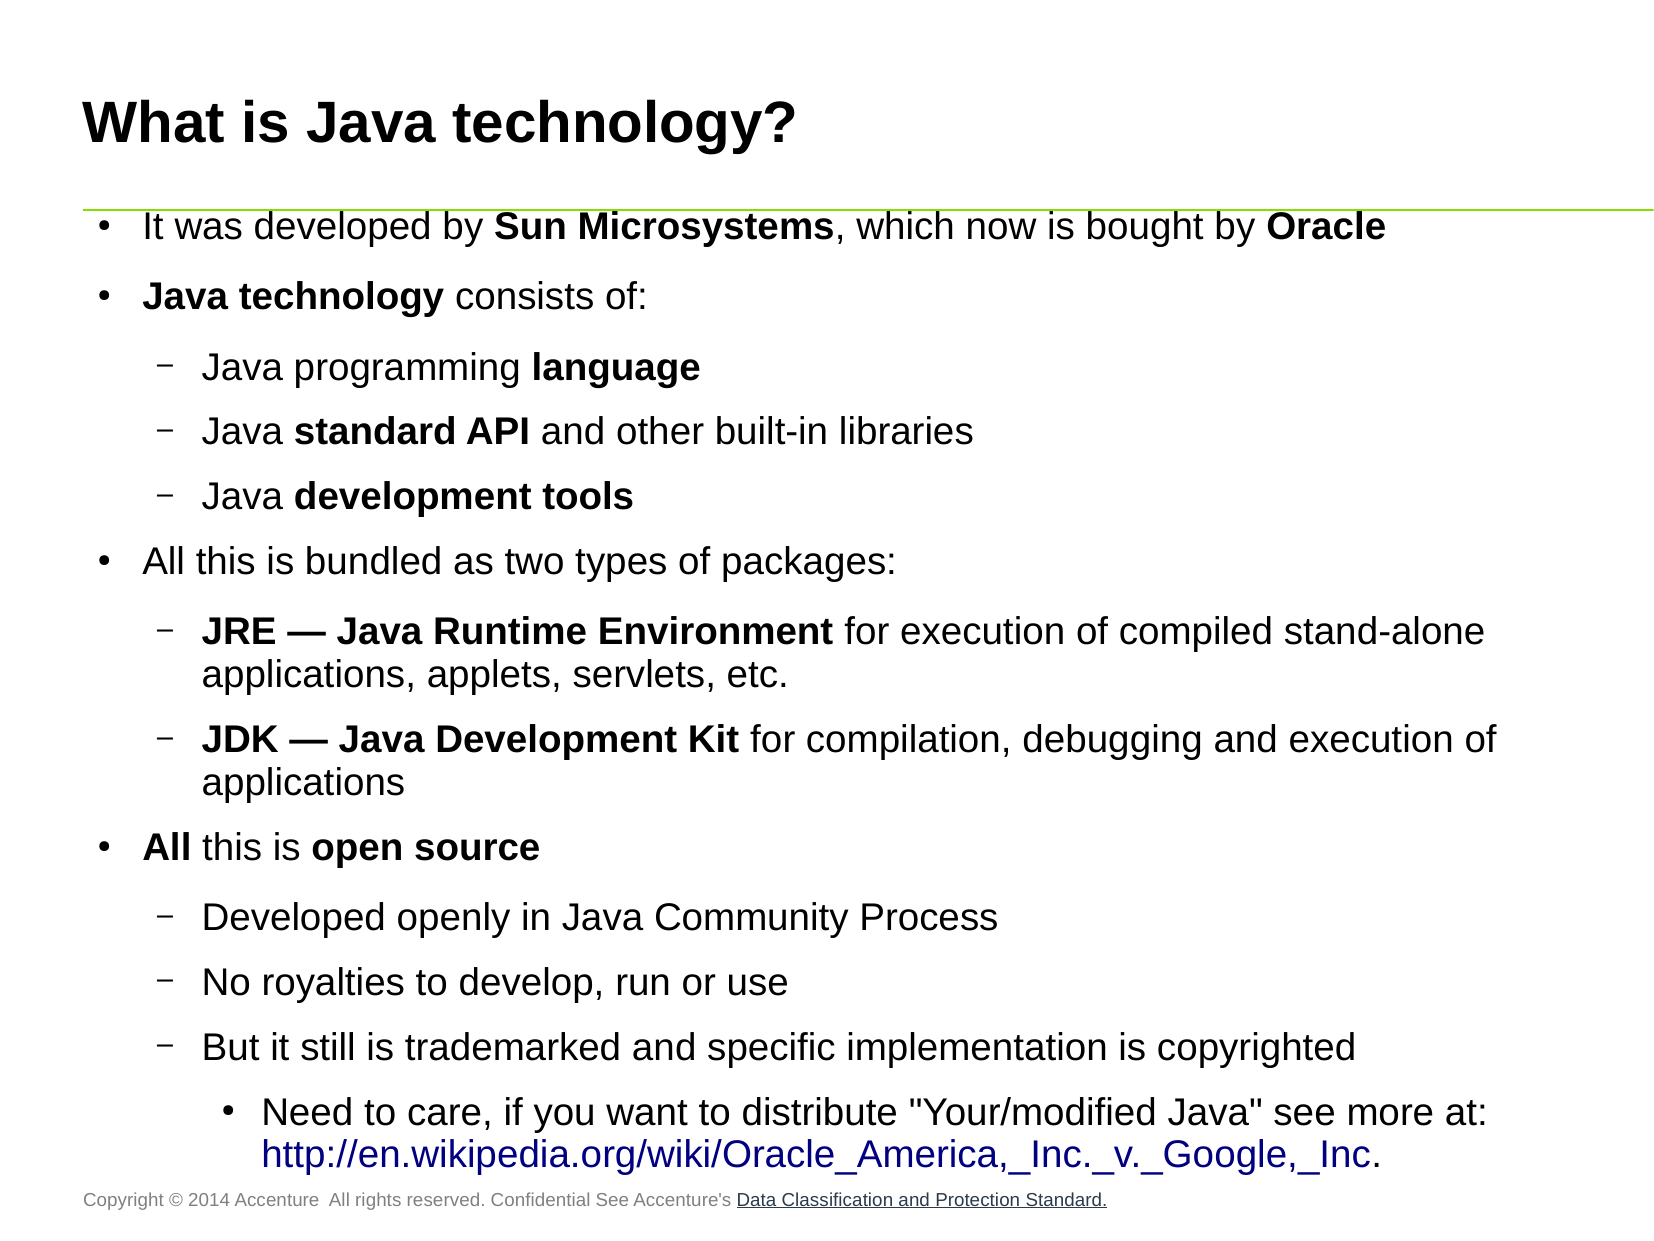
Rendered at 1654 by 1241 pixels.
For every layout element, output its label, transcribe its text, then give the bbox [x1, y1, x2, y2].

list It was developed by Sun Microsystems, which now is bought by Oracle Java technology consists of: Java programming language Java standard API and other built-in libraries Java development tools All this is bundled as two types of packages: JRE — Java Runtime Environment for execution of compiled stand-alone applications, applets, servlets, etc. JDK — Java Development Kit for compilation, debugging and execution of applications All this is open source Developed openly in Java Community Process No royalties to develop, run or use But it still is trademarked and specific implementation is copyrighted Need to care, if you want to distribute "Your/modified Java" see more at: http://en.wikipedia.org/wiki/Oracle_America,_Inc._v._Google,_Inc. [82, 204, 1580, 1185]
title What is Java technology? [82, 68, 1571, 176]
